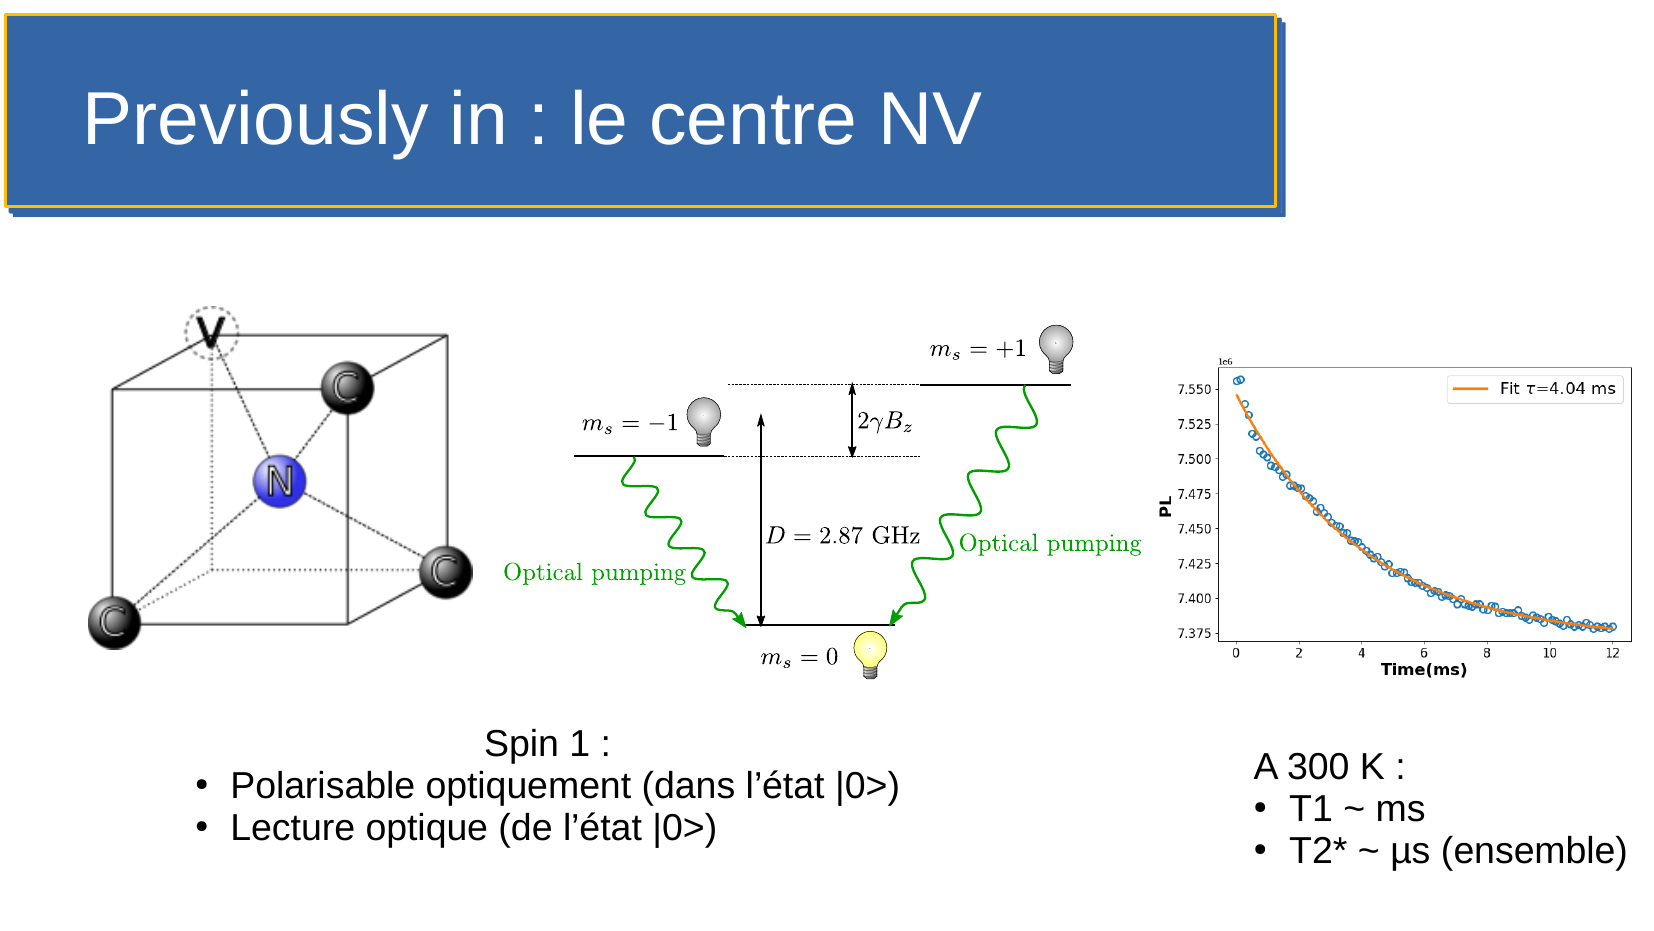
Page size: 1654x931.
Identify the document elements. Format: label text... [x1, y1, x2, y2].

picture [1151, 324, 1654, 680]
picture [501, 324, 1145, 680]
title Previously in : le centre NV [82, 44, 1235, 192]
text_box A 300 K : T1 ~ ms T2* ~ µs (ensemble) [1238, 738, 1654, 879]
text_box Spin 1 : Polarisable optiquement (dans l’état |0>) Lecture optique (de l’état |0>) [180, 715, 916, 857]
picture [88, 306, 473, 650]
